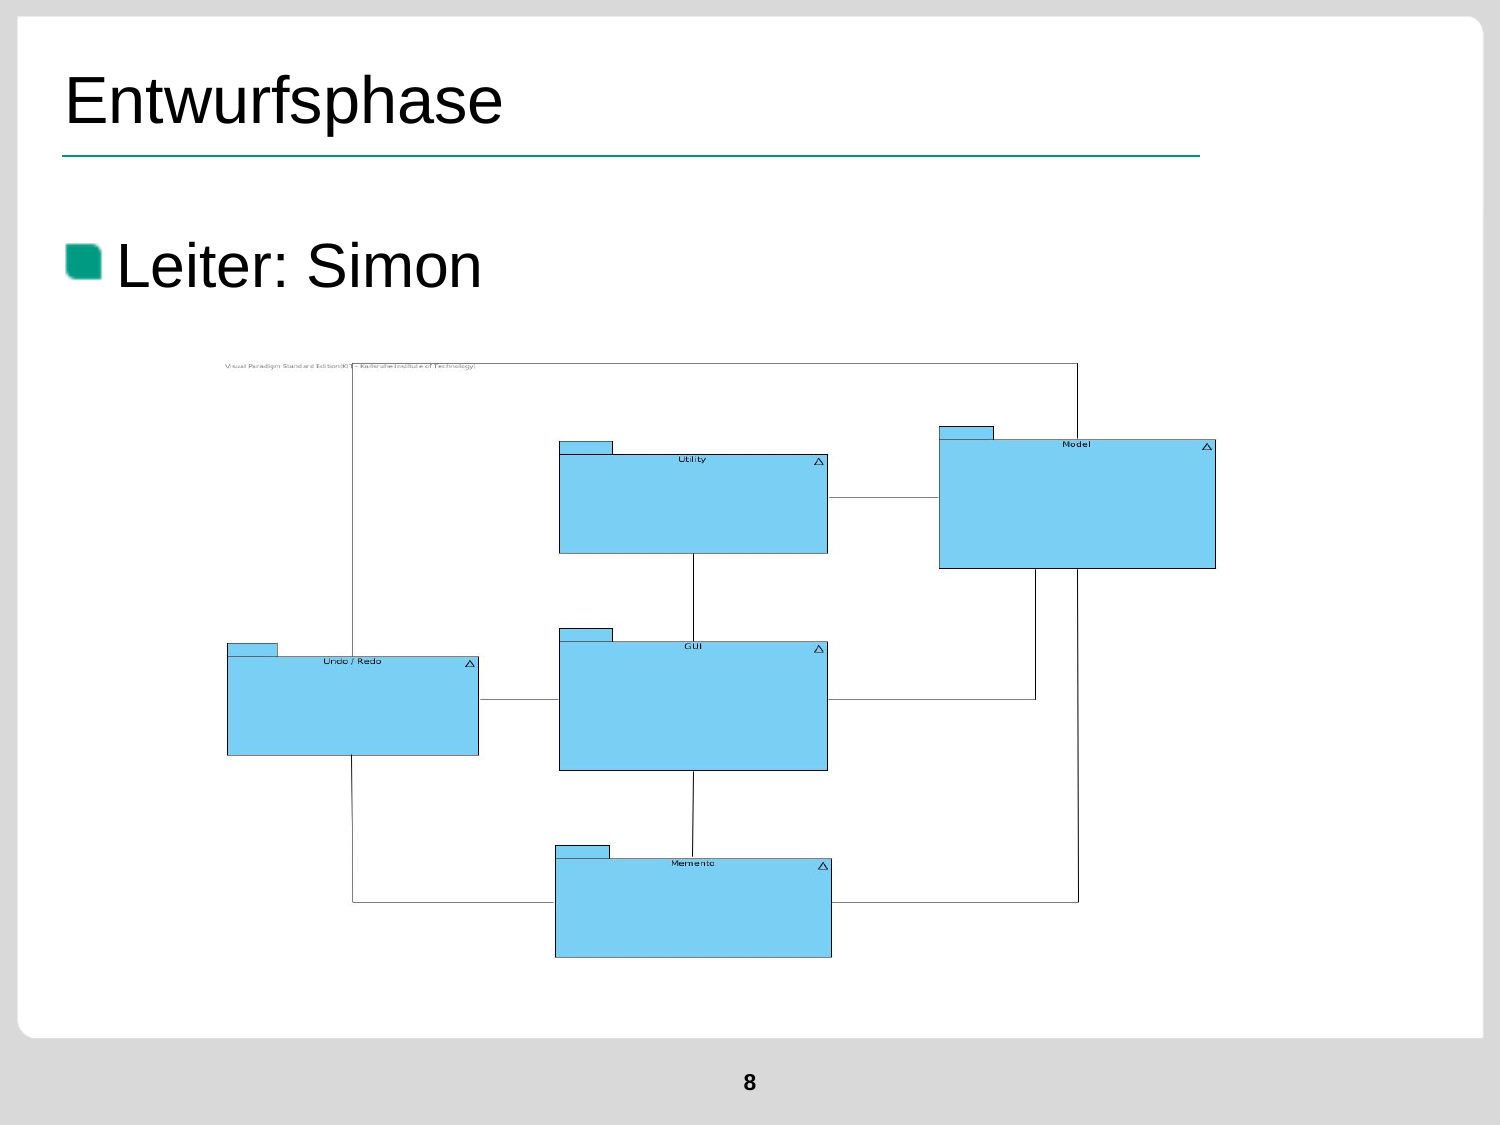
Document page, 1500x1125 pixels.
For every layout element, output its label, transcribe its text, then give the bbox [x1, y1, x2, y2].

list Leiter: Simon [64, 224, 1471, 1028]
picture [0, 0, 1500, 1125]
title Entwurfsphase [64, 54, 1114, 147]
